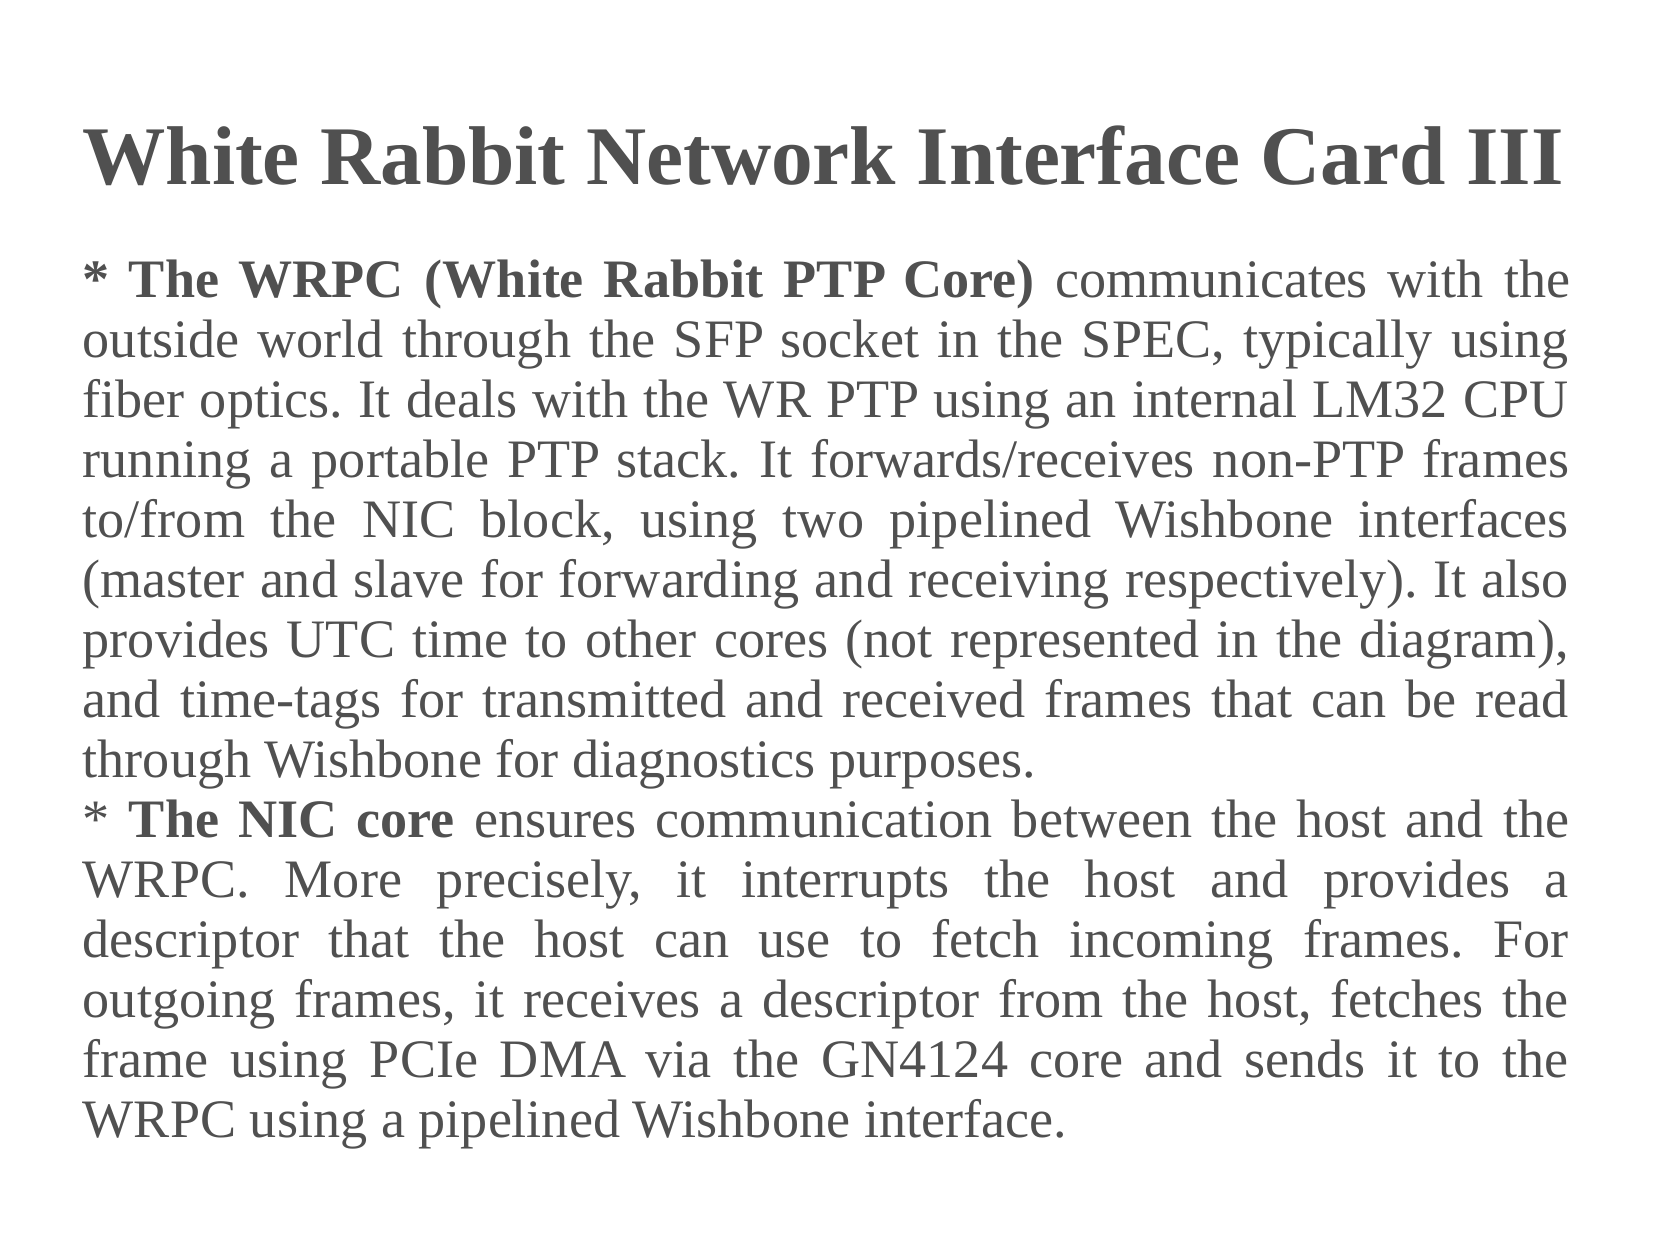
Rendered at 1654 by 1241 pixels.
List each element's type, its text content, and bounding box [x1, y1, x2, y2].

title White Rabbit Network Interface Card III [82, 52, 1571, 249]
text_box * The WRPC (White Rabbit PTP Core) communicates with the outside world through the SFP socket in the SPEC, typically using fiber optics. It deals with the WR PTP using an internal LM32 CPU running a portable PTP stack. It forwards/receives non-PTP frames to/from the NIC block, using two pipelined Wishbone interfaces (master and slave for forwarding and receiving respectively). It also provides UTC time to other cores (not represented in the diagram), and time-tags for transmitted and received frames that can be read through Wishbone for diagnostics purposes. * The NIC core ensures communication between the host and the WRPC. More precisely, it interrupts the host and provides a descriptor that the host can use to fetch incoming frames. For outgoing frames, it receives a descriptor from the host, fetches the frame using PCIe DMA via the GN4124 core and sends it to the WRPC using a pipelined Wishbone interface. [82, 249, 1571, 1150]
